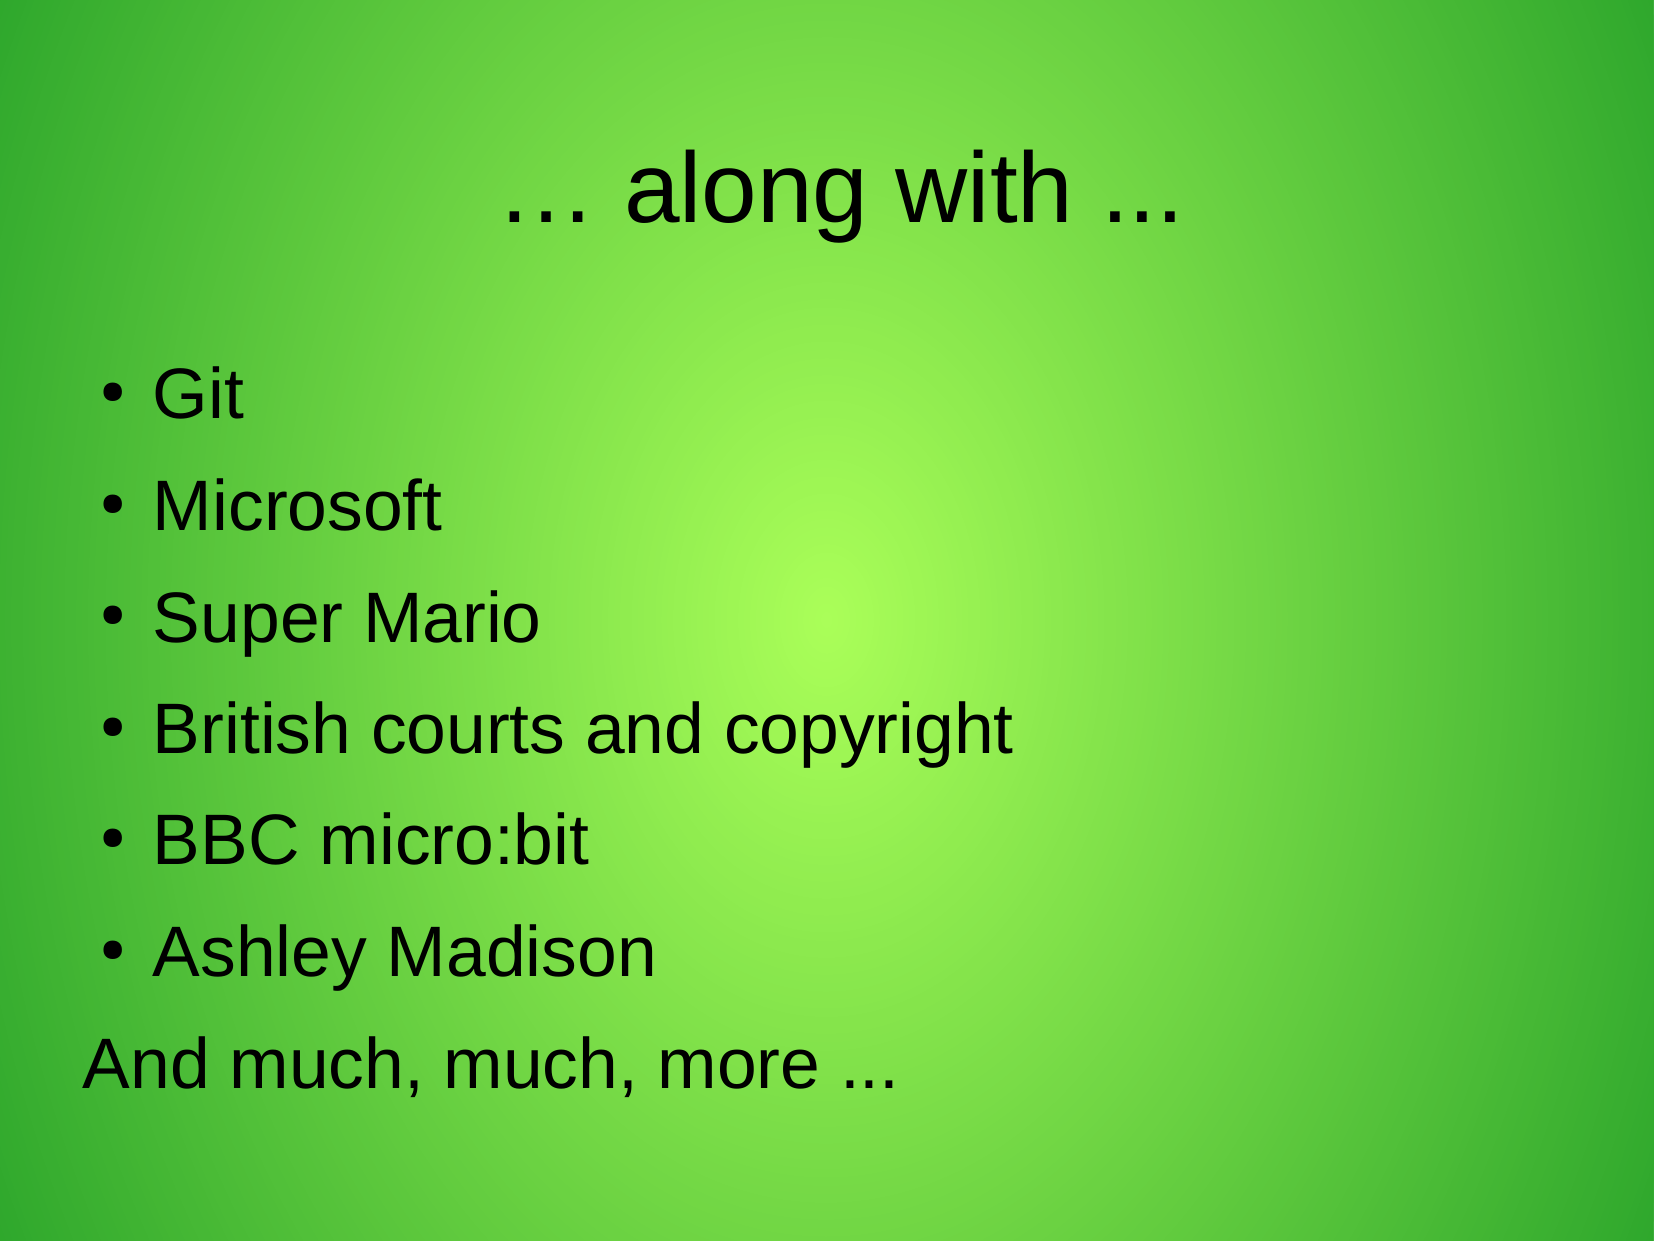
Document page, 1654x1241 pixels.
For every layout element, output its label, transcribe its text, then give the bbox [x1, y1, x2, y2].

list Git Microsoft Super Mario British courts and copyright BBC micro:bit Ashley Madison And much, much, more ... [82, 354, 1571, 1105]
title … along with ... [82, 84, 1571, 292]
